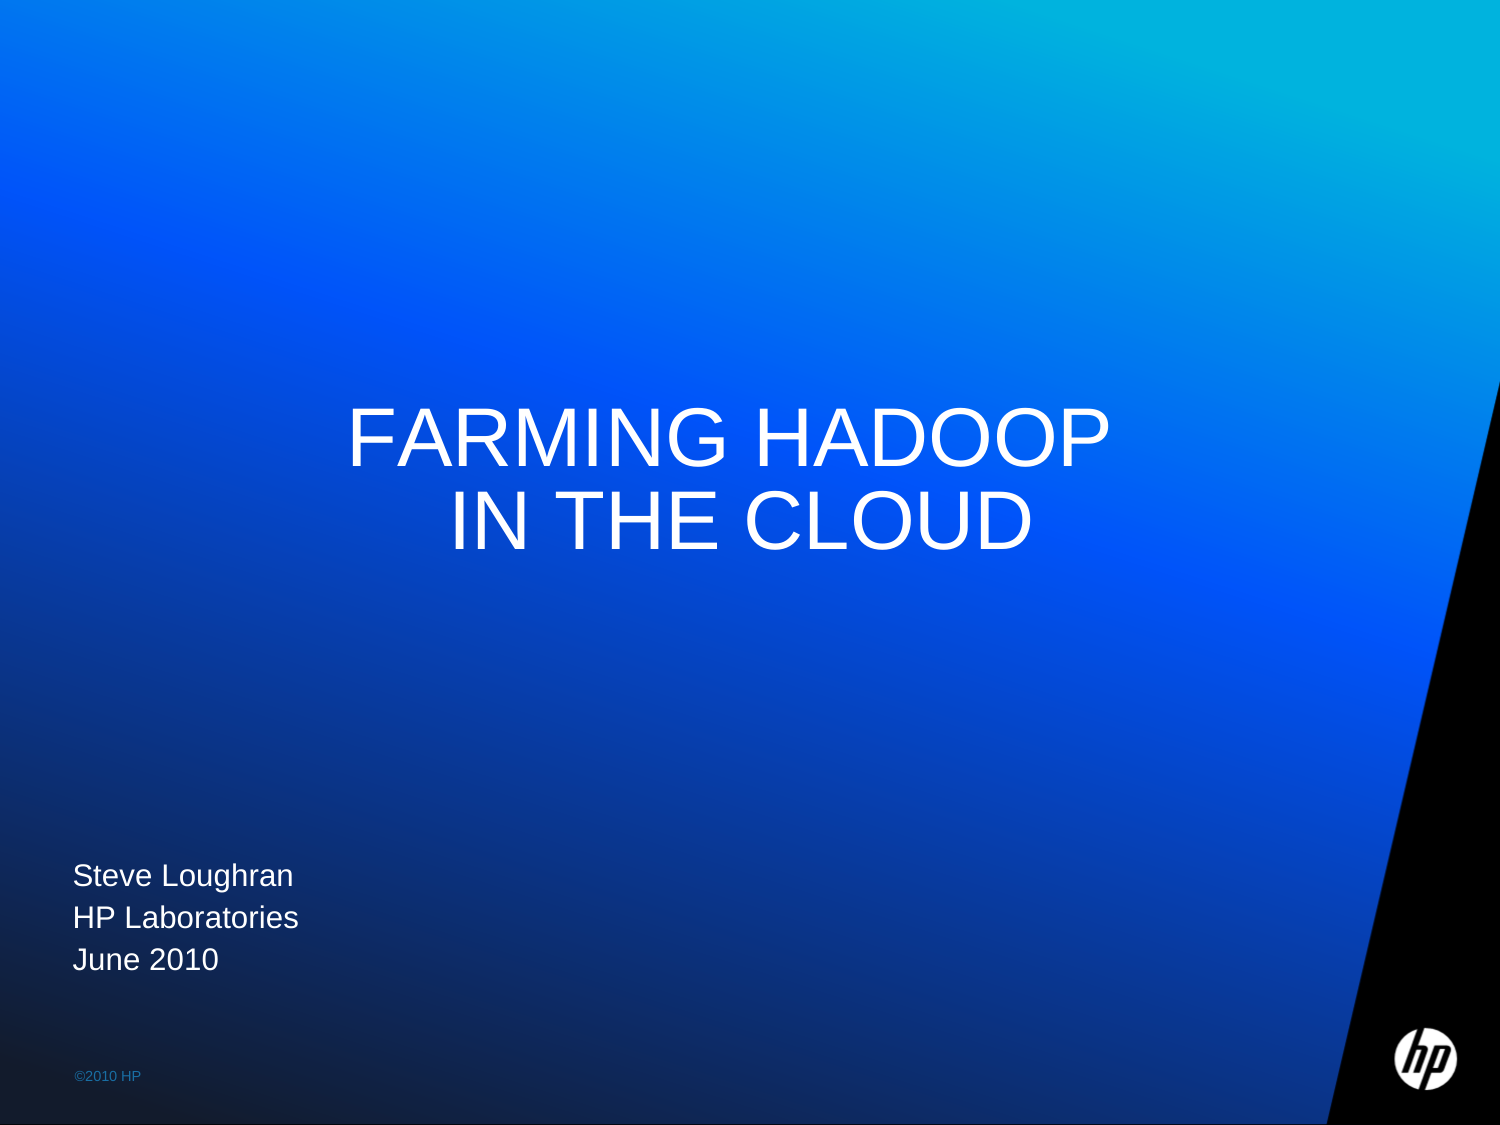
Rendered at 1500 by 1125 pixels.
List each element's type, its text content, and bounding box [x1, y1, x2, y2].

picture [0, 0, 1500, 1125]
text_box FARMING HADOOP IN THE CLOUD [106, 375, 1378, 591]
text_box Steve Loughran HP Laboratories June 2010 [57, 830, 1347, 985]
